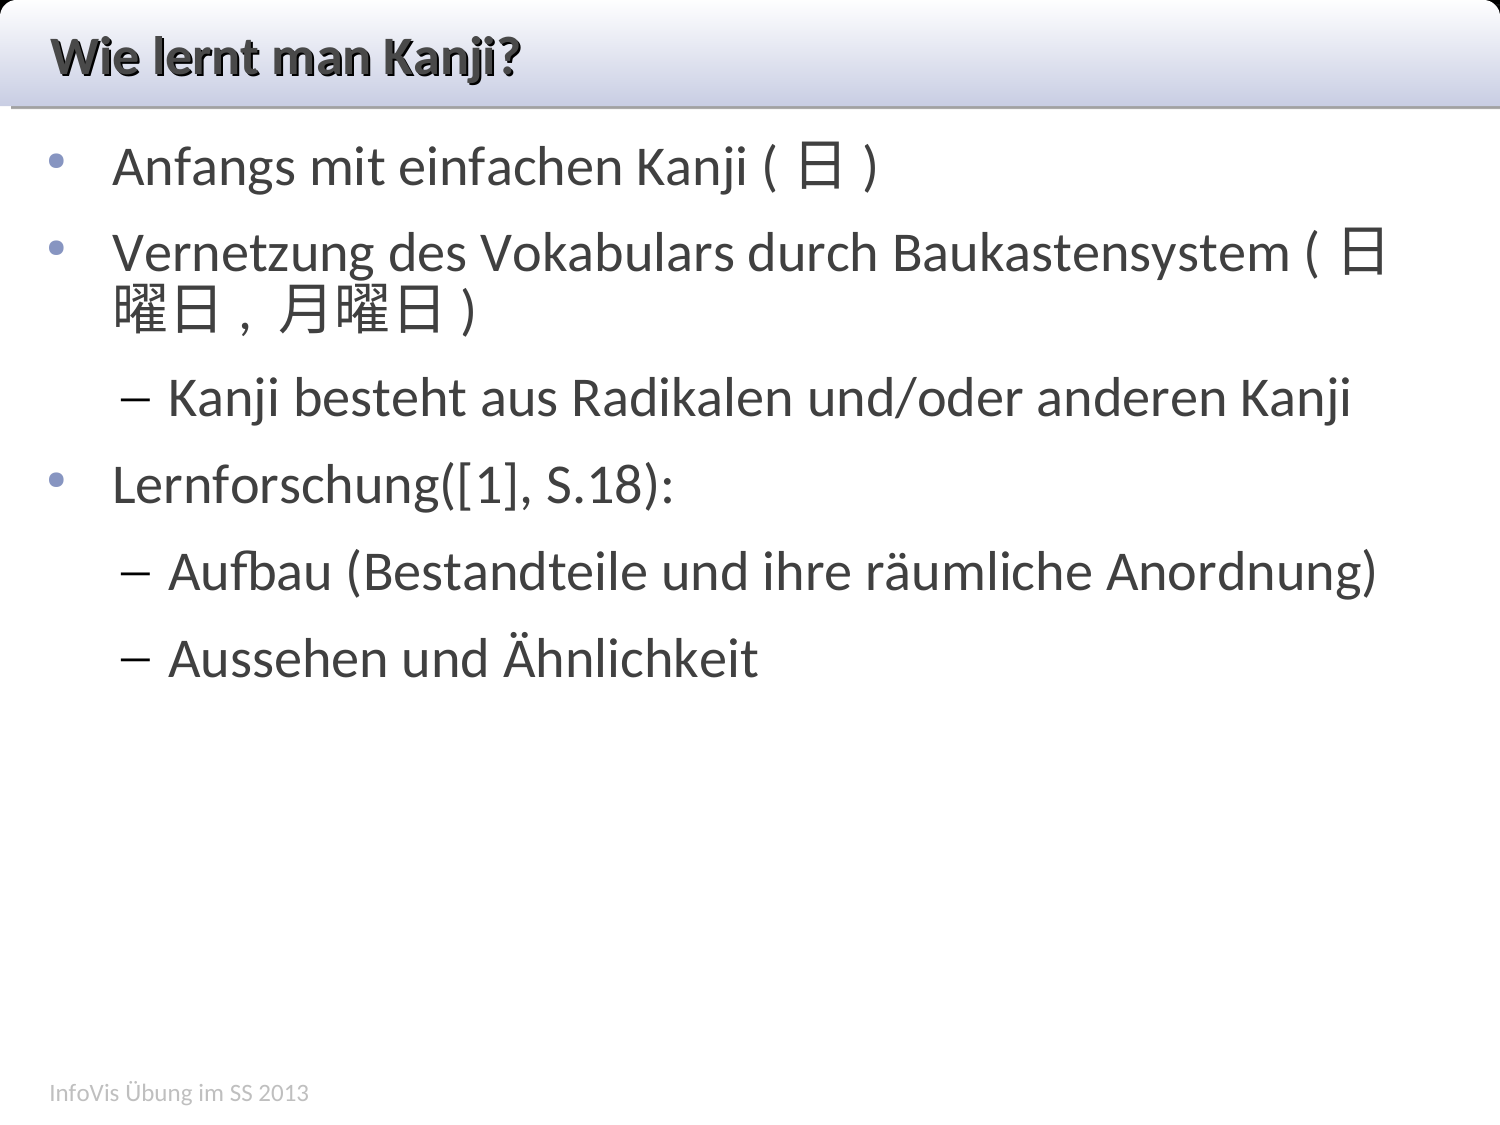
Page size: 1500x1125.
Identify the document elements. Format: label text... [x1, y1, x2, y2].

text_box Anfangs mit einfachen Kanji (日) Vernetzung des Vokabulars durch Baukastensystem (日曜日, 月曜日) Kanji besteht aus Radikalen und/oder anderen Kanji Lernforschung([1], S.18): Aufbau (Bestandteile und ihre räumliche Anordnung) Aussehen und Ähnlichkeit [31, 130, 1456, 1061]
text_box Wie lernt man Kanji? [35, 0, 1463, 106]
